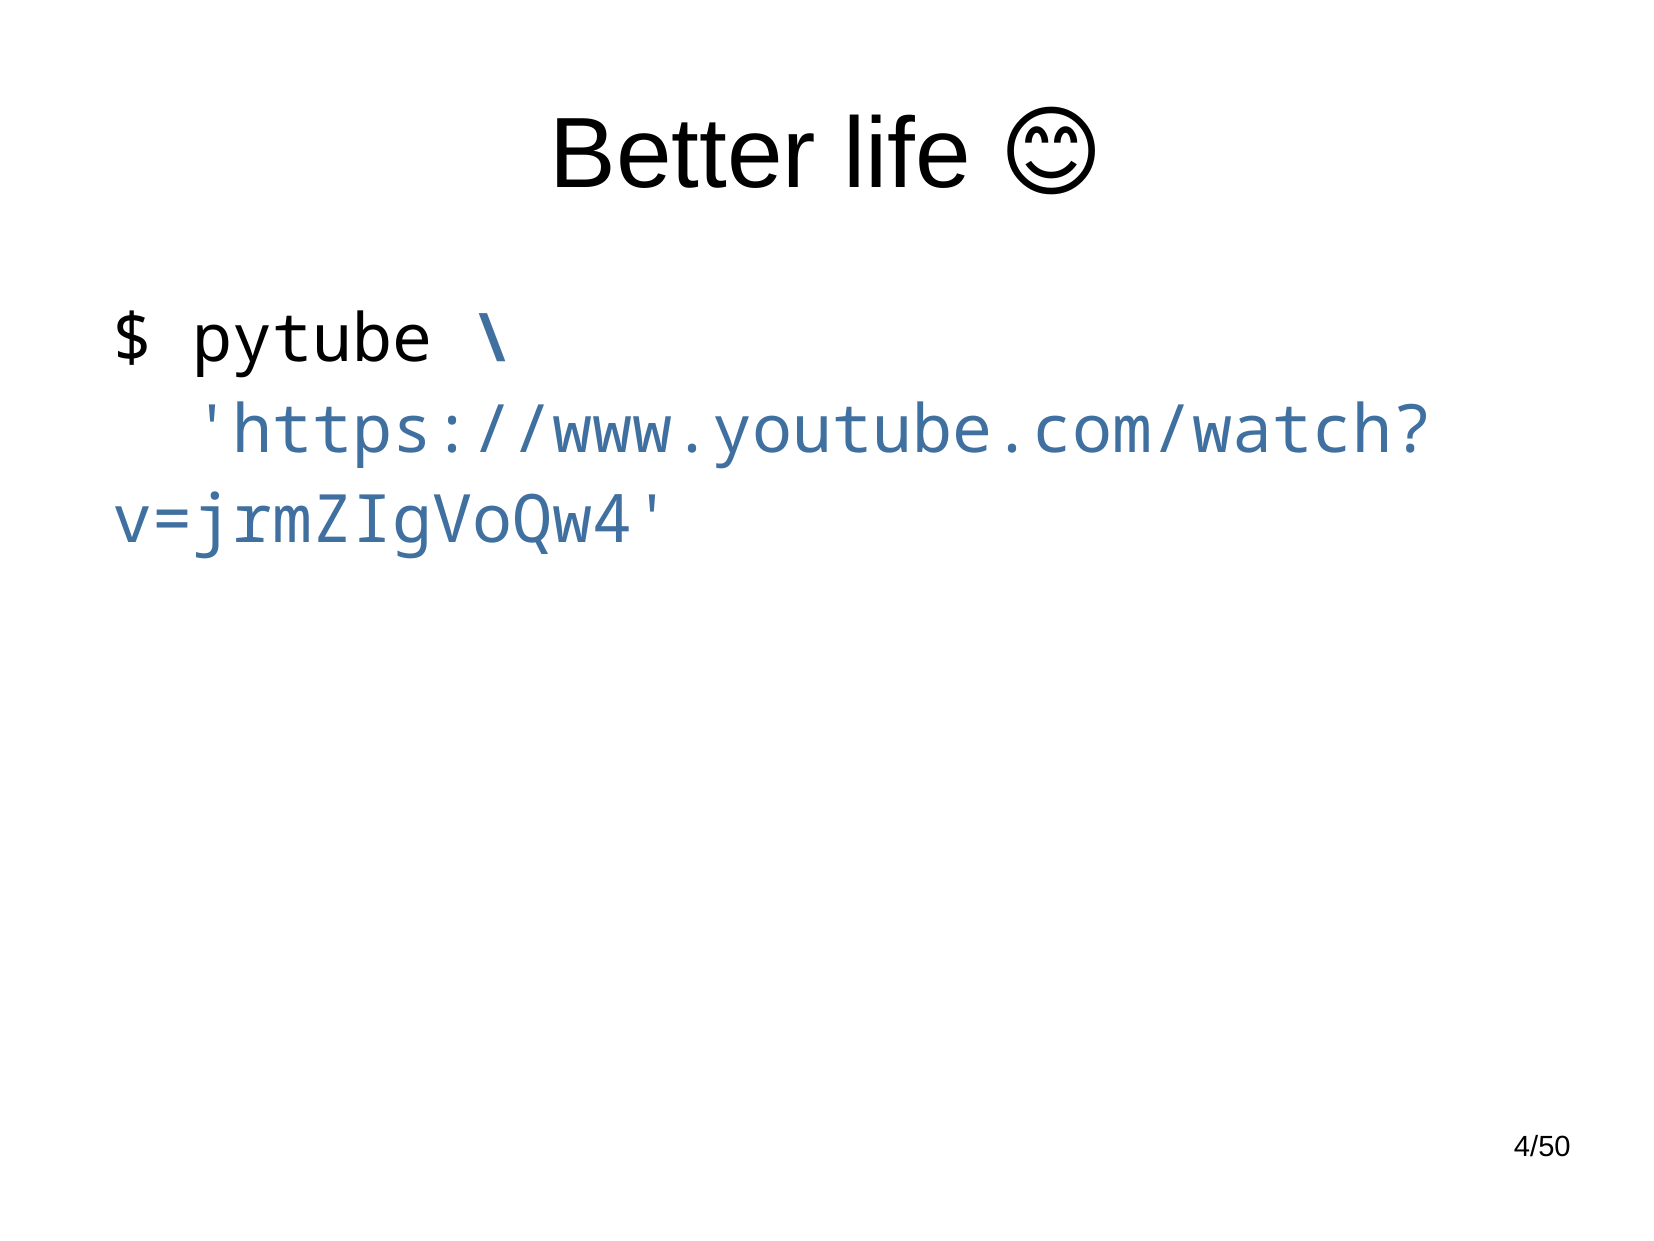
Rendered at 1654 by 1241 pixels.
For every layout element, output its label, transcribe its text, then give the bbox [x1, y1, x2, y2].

list $ pytube \ 'https://www.youtube.com/watch?v=jrmZIgVoQw4' [82, 290, 1571, 1010]
title Better life 😊 [82, 97, 1571, 209]
